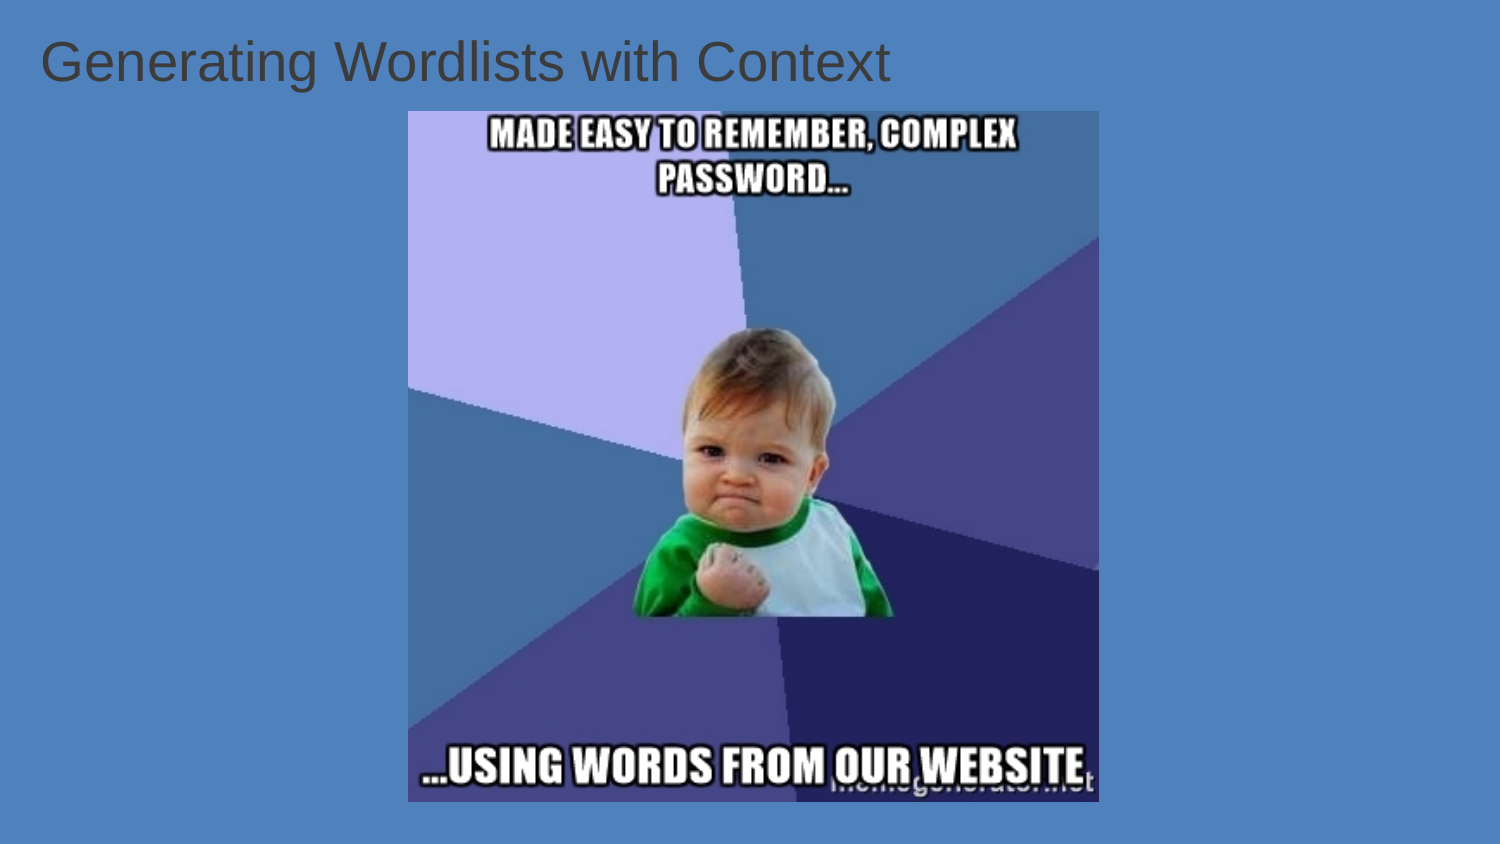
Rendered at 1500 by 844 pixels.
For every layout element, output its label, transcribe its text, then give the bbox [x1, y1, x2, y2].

title Generating Wordlists with Context [33, 21, 1500, 97]
picture [33, 111, 1474, 802]
